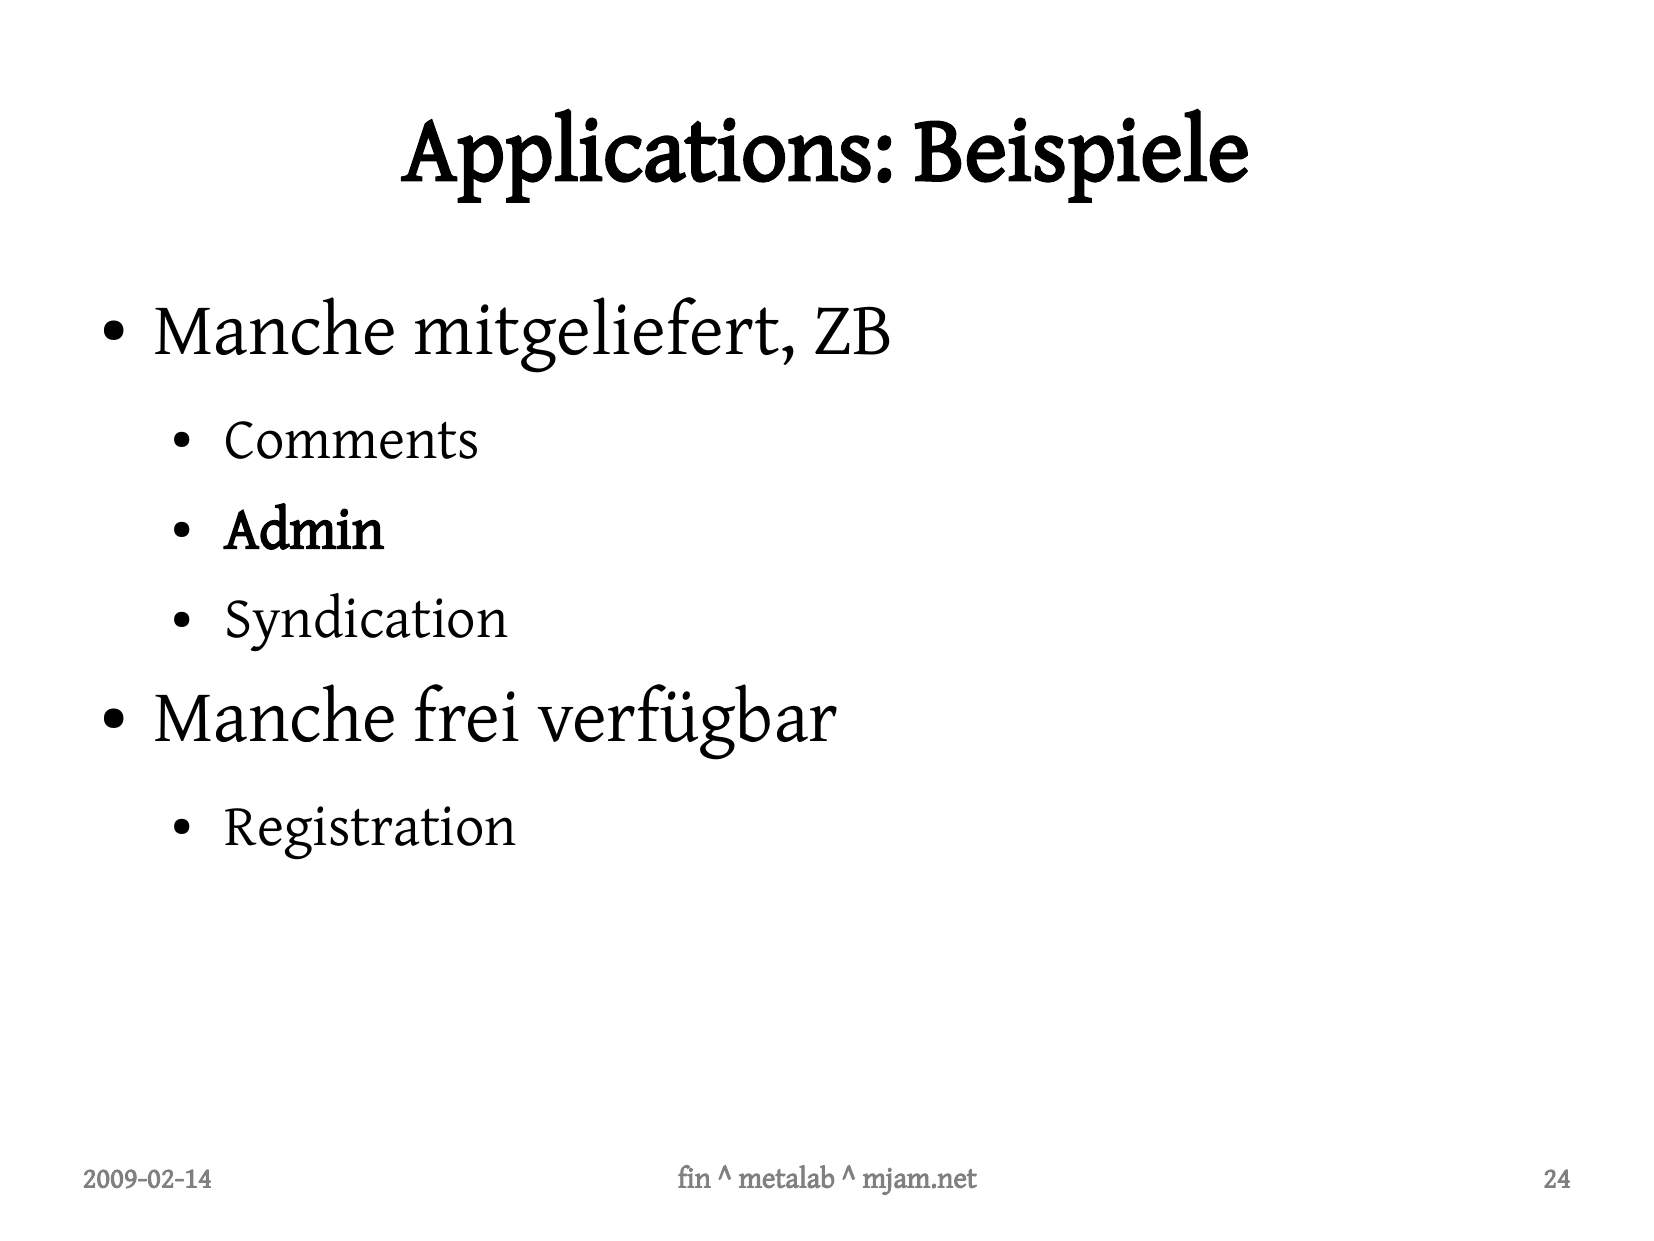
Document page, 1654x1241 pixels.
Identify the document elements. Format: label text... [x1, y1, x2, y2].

title Applications: Beispiele [82, 56, 1571, 250]
list Manche mitgeliefert, ZB Comments Admin Syndication Manche frei verfügbar Registration [82, 290, 1571, 1094]
